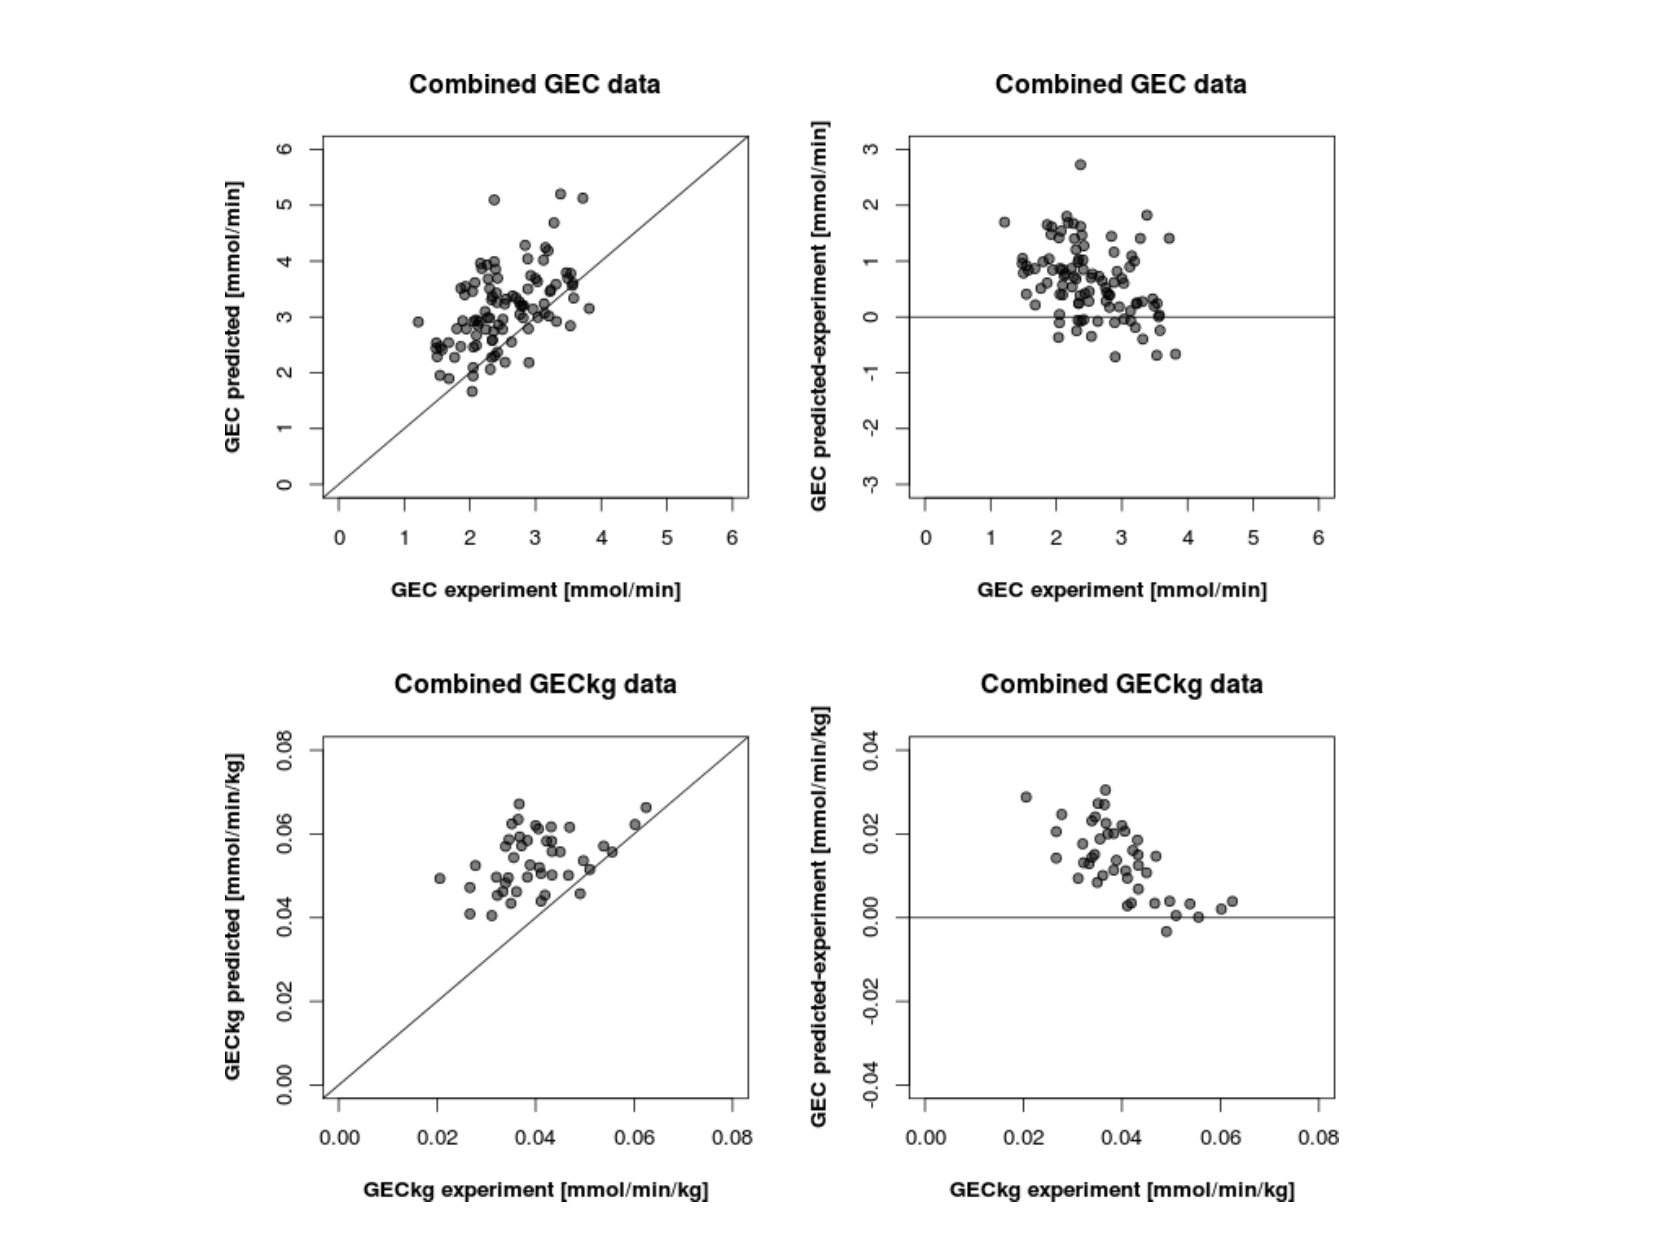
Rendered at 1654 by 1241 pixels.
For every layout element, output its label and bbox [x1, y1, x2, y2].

picture [225, 74, 1339, 1202]
